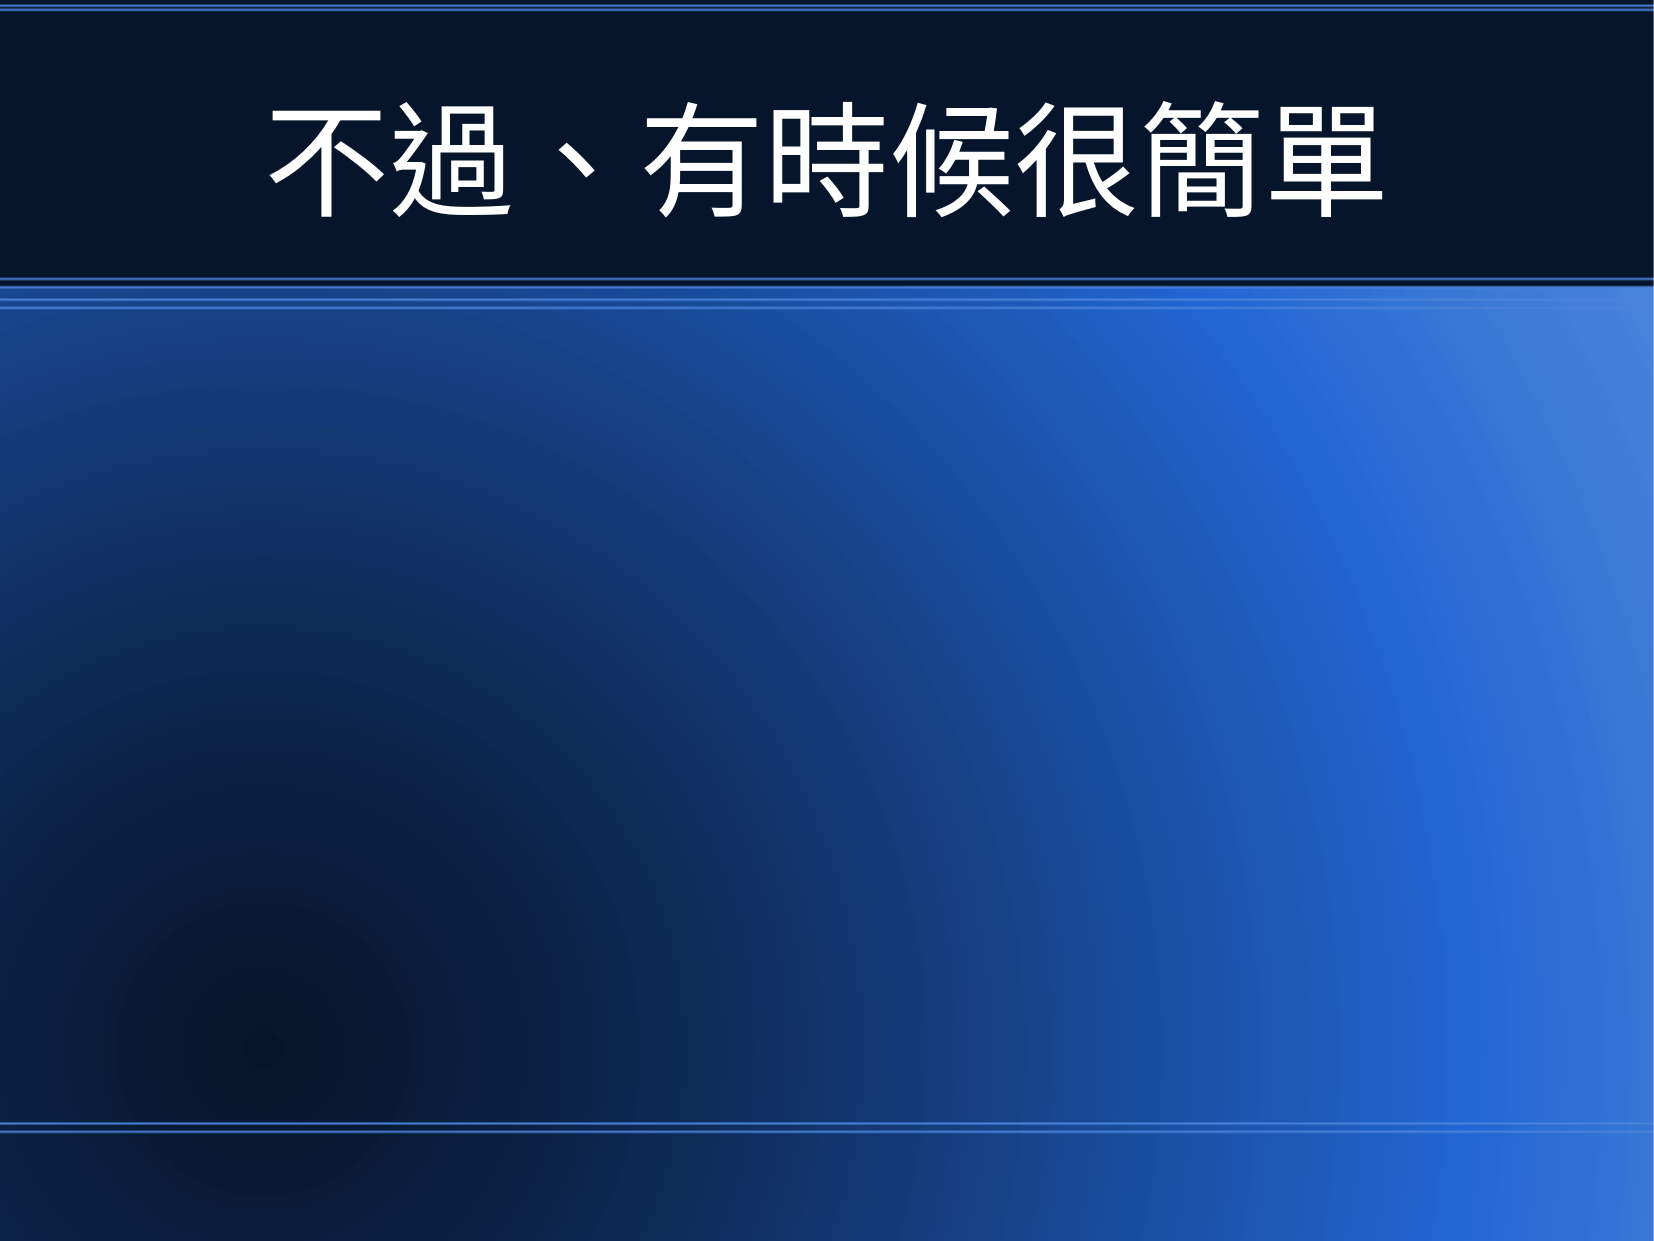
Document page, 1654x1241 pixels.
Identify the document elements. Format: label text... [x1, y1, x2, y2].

picture [0, 0, 1654, 1241]
title 不過、有時候很簡單 [82, 49, 1571, 257]
